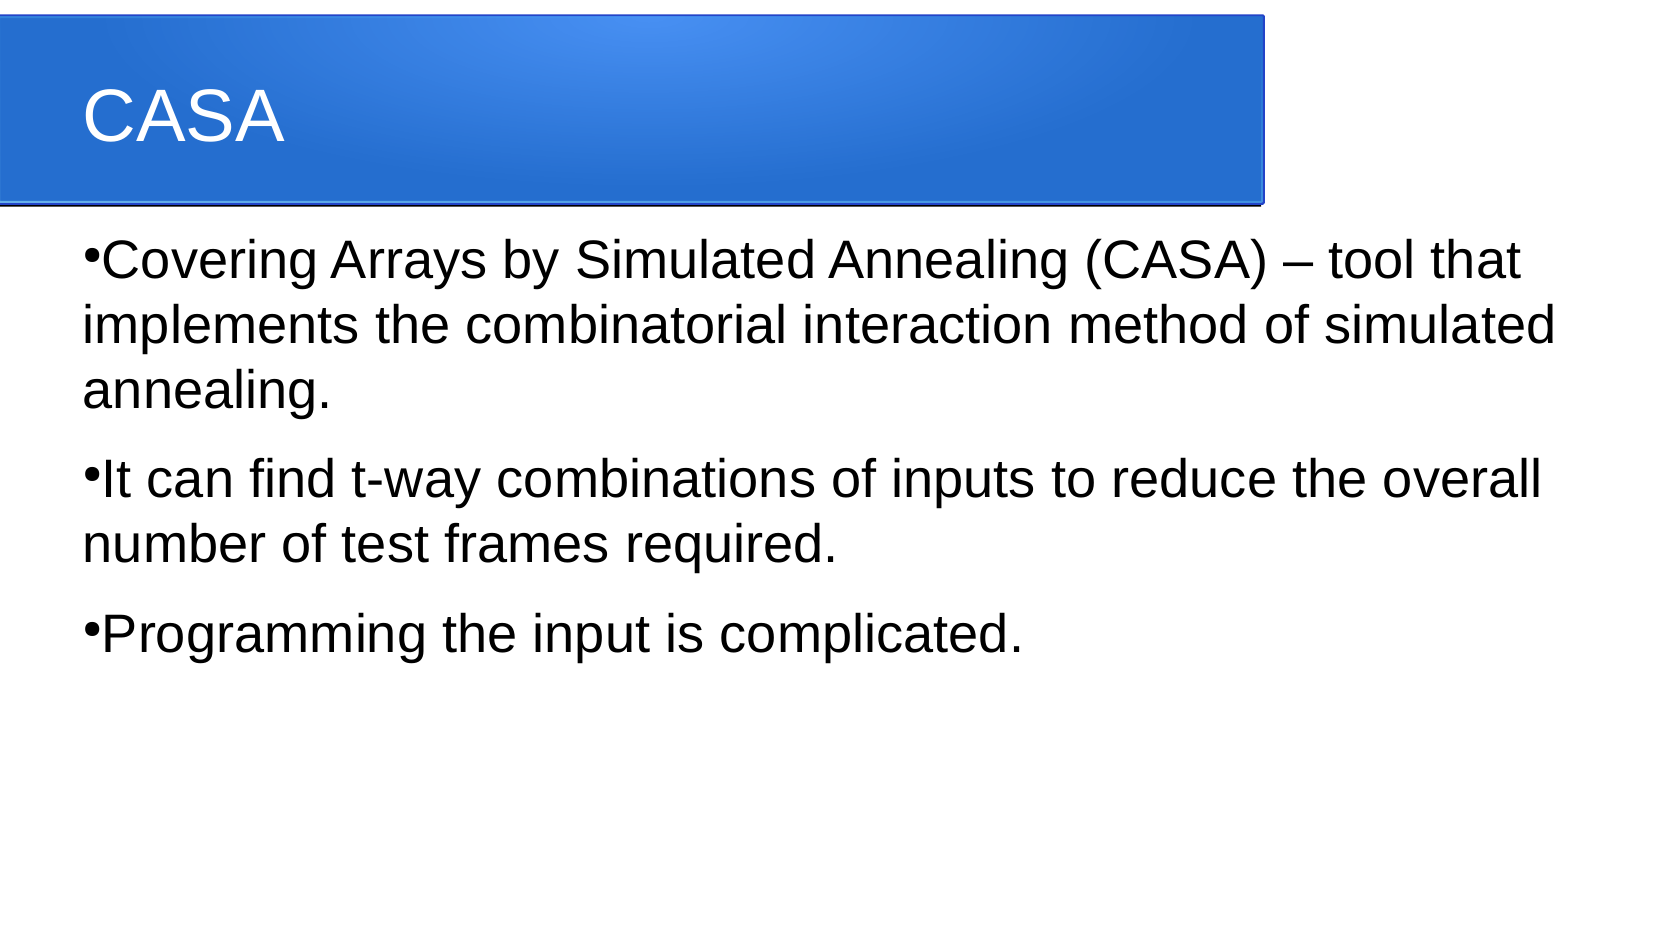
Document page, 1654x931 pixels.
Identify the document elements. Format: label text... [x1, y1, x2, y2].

list Covering Arrays by Simulated Annealing (CASA) – tool that implements the combinatorial interaction method of simulated annealing. It can find t-way combinations of inputs to reduce the overall number of test frames required. Programming the input is complicated. [82, 224, 1571, 764]
title CASA [82, 35, 1235, 189]
